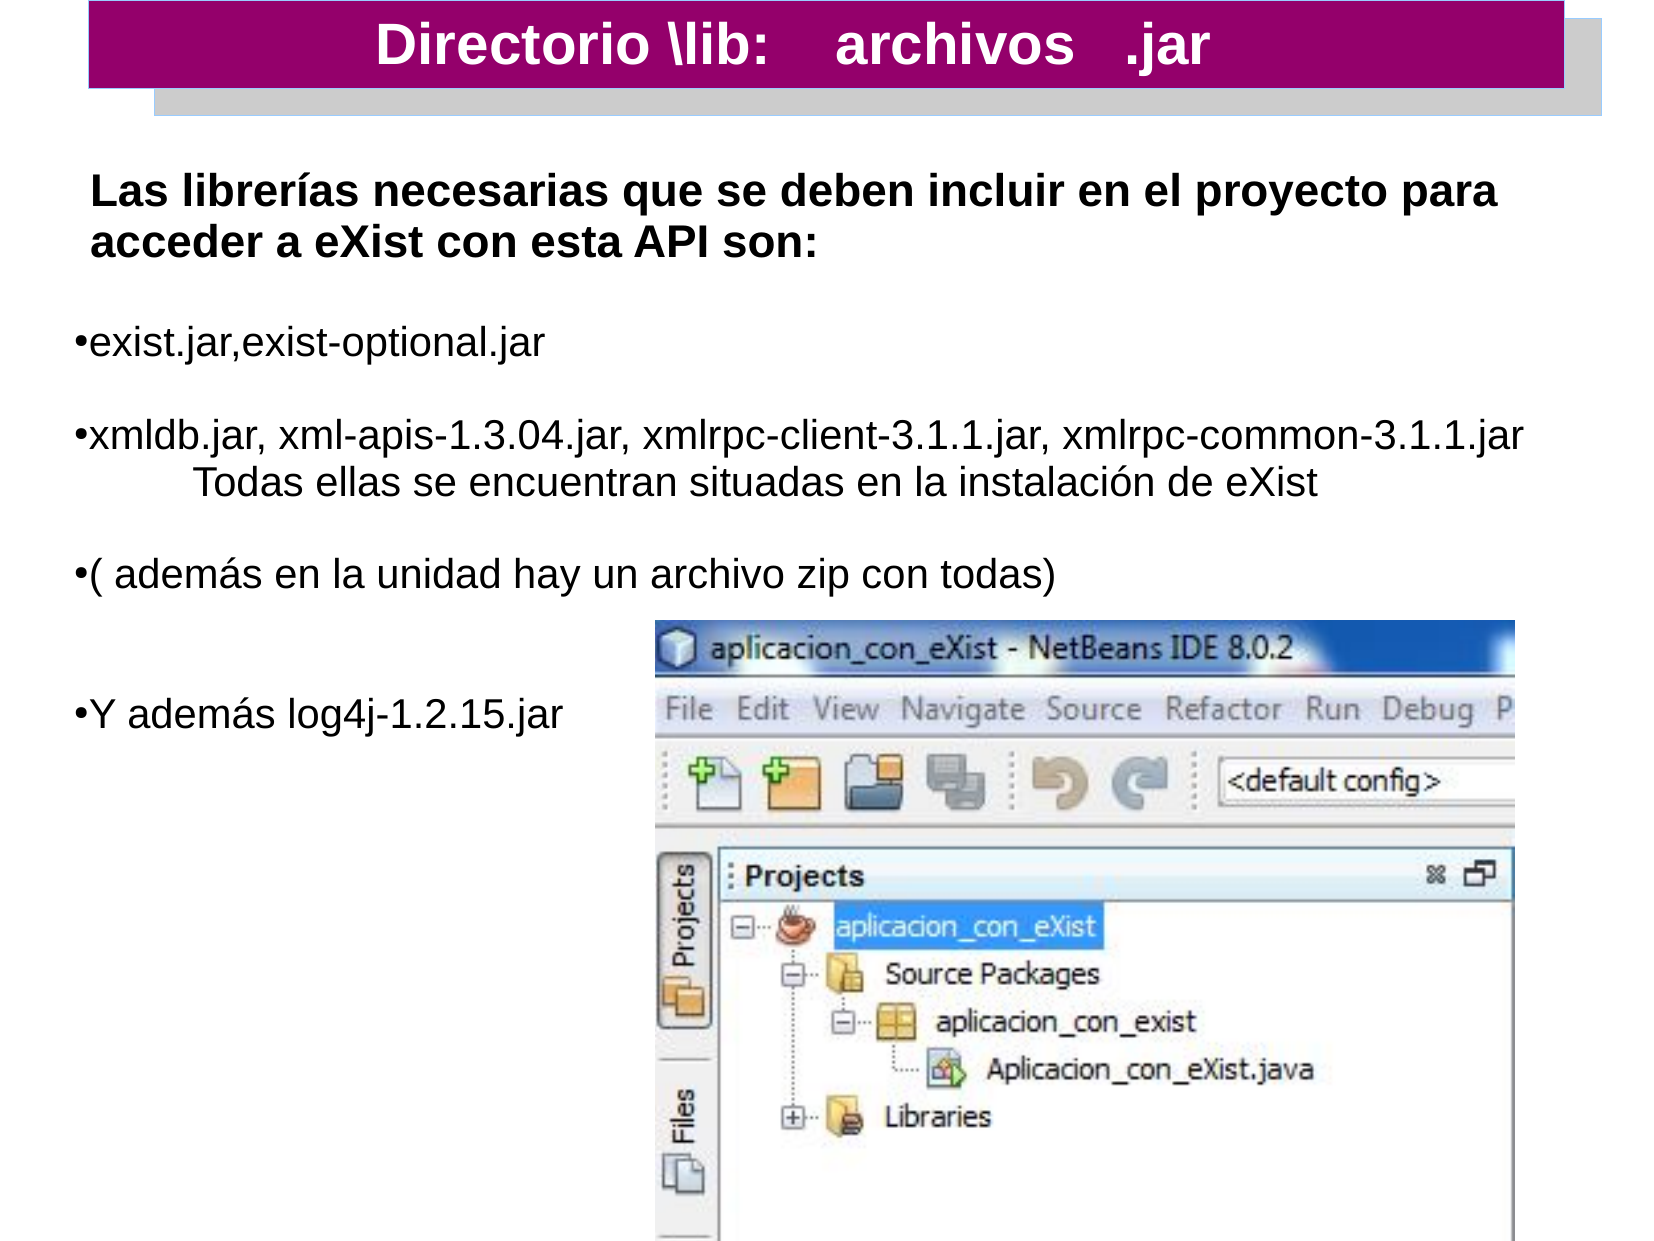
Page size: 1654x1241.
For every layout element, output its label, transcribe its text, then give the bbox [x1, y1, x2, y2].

text_box Directorio \lib: archivos .jar [88, 0, 1565, 89]
text_box Las librerías necesarias que se deben incluir en el proyecto para acceder a eXist con esta API son: exist.jar,exist-optional.jar xmldb.jar, xml-apis-1.3.04.jar, xmlrpc-client-3.1.1.jar, xmlrpc-common-3.1.1.jar Todas ellas se encuentran situadas en la instalación de eXist ( además en la unidad hay un archivo zip con todas) Y además log4j-1.2.15.jar [59, 157, 1654, 751]
picture [655, 620, 1515, 1241]
text_box [154, 18, 1602, 116]
